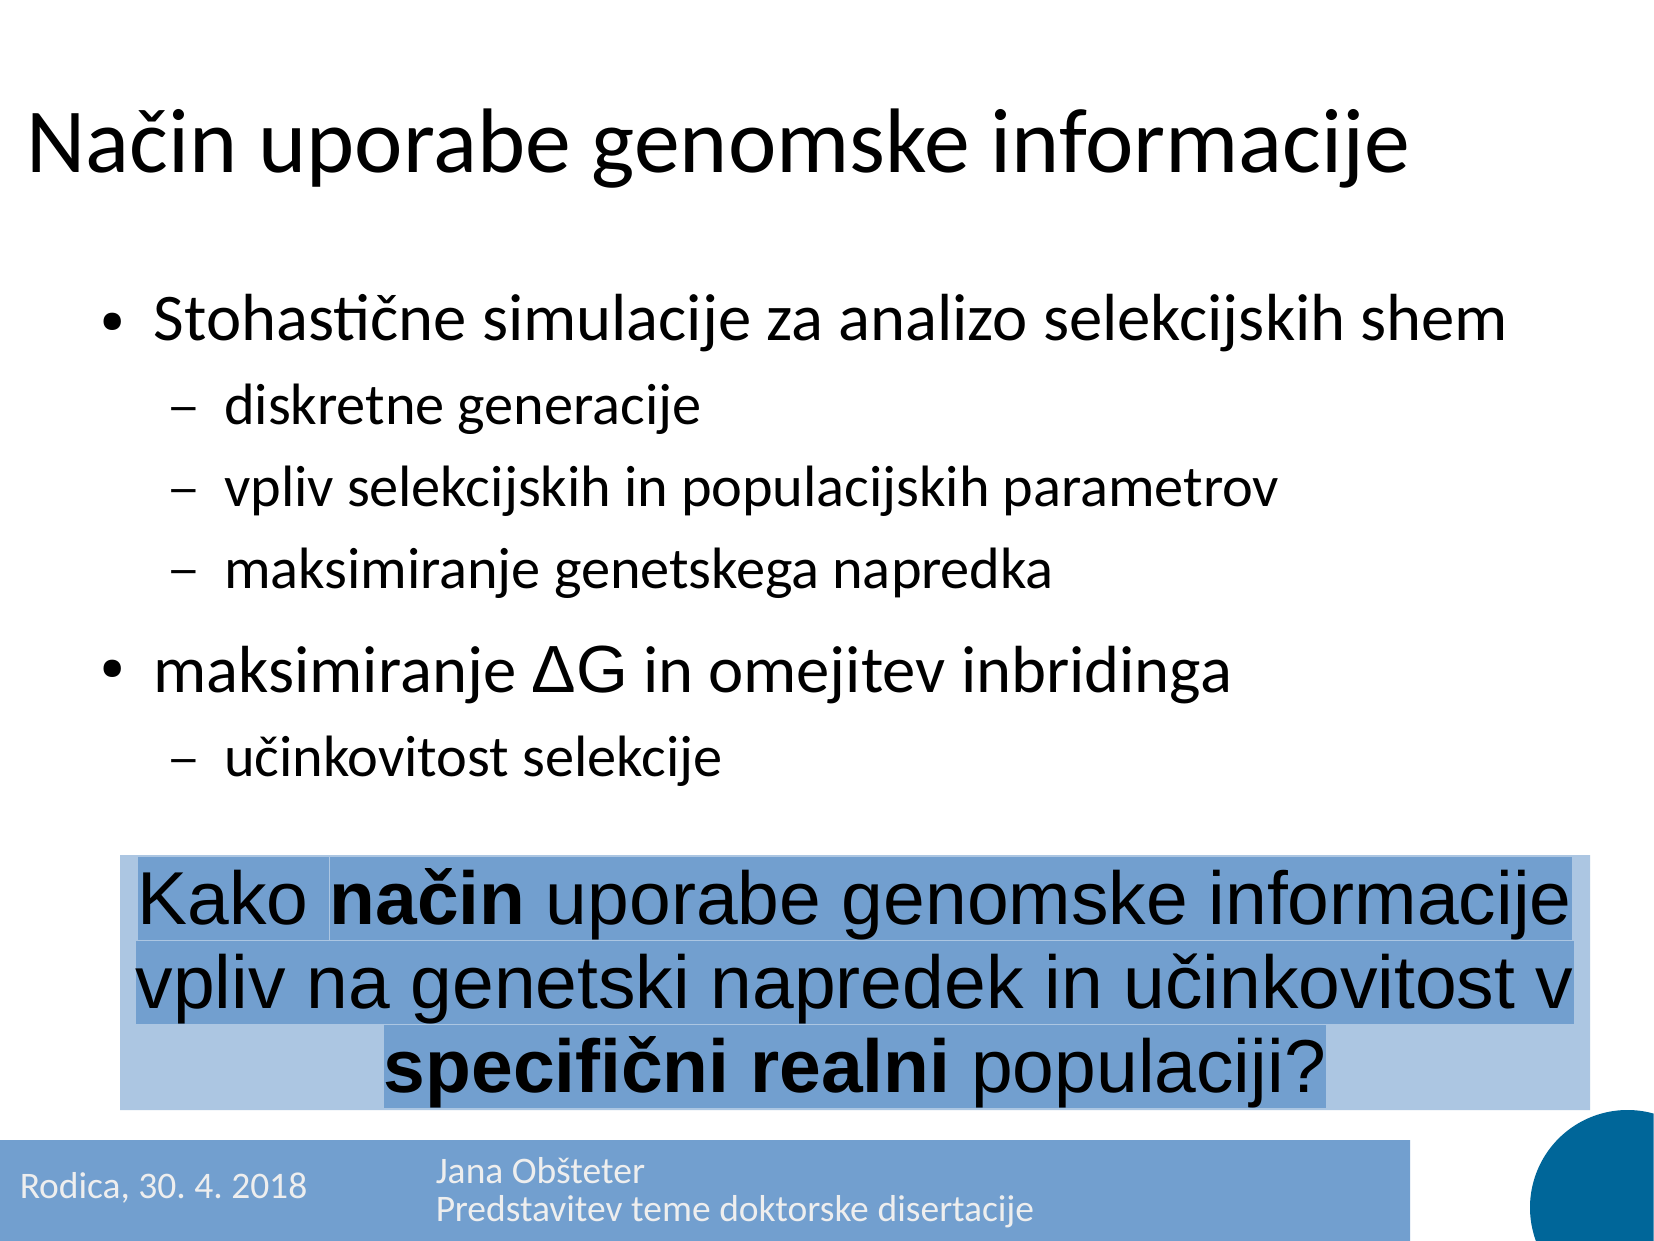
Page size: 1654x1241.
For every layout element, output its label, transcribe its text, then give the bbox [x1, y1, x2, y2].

text_box Kako način uporabe genomske informacije vpliv na genetski napredek in učinkovitost v specifični realni populaciji? [105, 849, 1606, 1201]
title Način uporabe genomske informacije [26, 58, 1561, 242]
list Stohastične simulacije za analizo selekcijskih shem diskretne generacije vpliv selekcijskih in populacijskih parametrov maksimiranje genetskega napredka maksimiranje ΔG in omejitev inbridinga učinkovitost selekcije [82, 290, 1571, 1171]
